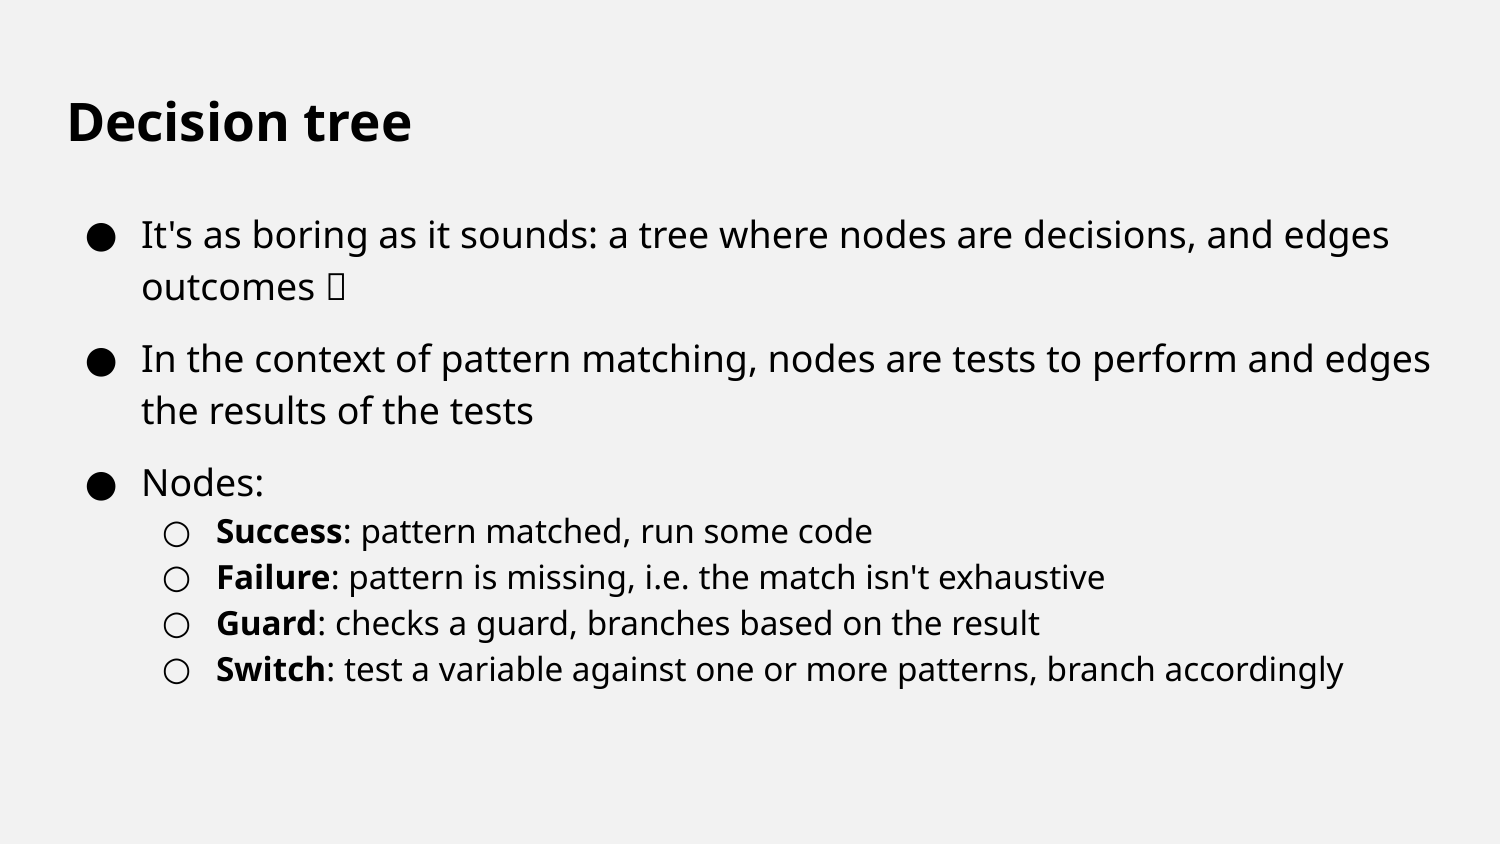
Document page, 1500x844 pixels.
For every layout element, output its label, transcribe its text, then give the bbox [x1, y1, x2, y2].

title Decision tree [51, 72, 1449, 167]
list It's as boring as it sounds: a tree where nodes are decisions, and edges outcomes 🤯 In the context of pattern matching, nodes are tests to perform and edges the results of the tests Nodes: Success: pattern matched, run some code Failure: pattern is missing, i.e. the match isn't exhaustive Guard: checks a guard, branches based on the result Switch: test a variable against one or more patterns, branch accordingly [51, 189, 1449, 750]
